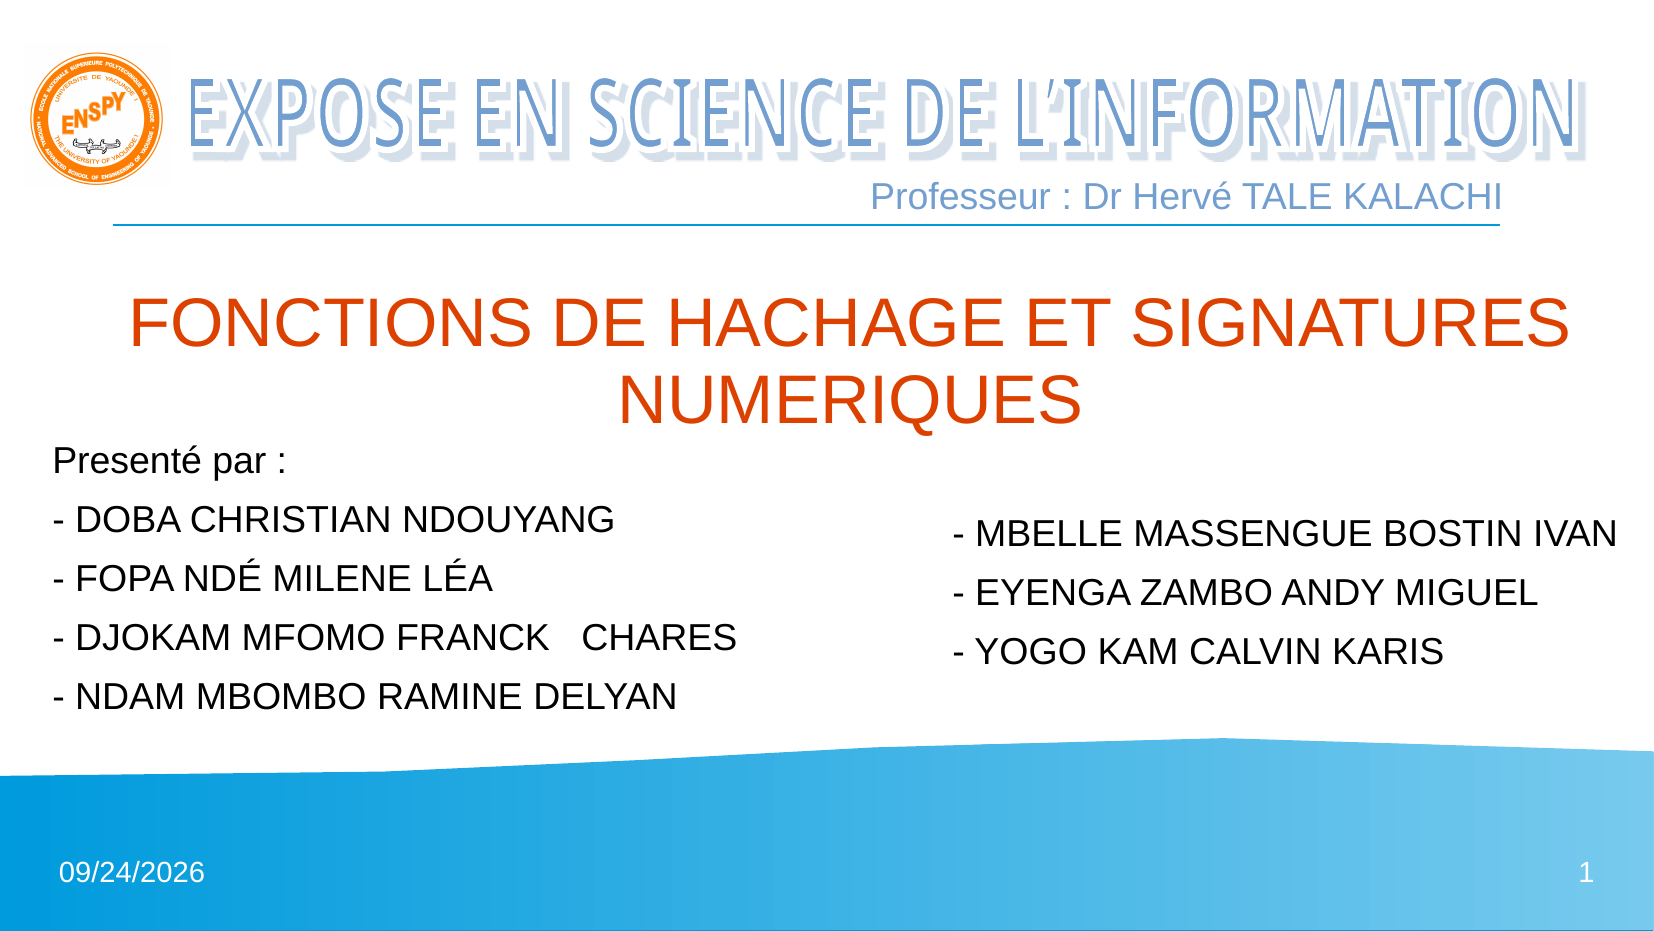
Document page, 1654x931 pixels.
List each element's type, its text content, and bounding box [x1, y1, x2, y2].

text_box EXPOSE EN SCIENCE DE L’INFORMATION [1470, 75, 1520, 150]
text_box EXPOSE EN SCIENCE DE L’INFORMATION [797, 75, 837, 150]
text_box EXPOSE EN SCIENCE DE L’INFORMATION [372, 75, 407, 150]
text_box EXPOSE EN SCIENCE DE L’INFORMATION [187, 76, 217, 149]
text_box EXPOSE EN SCIENCE DE L’INFORMATION [1353, 75, 1403, 149]
text_box - MBELLE MASSENGUE BOSTIN IVAN - EYENGA ZAMBO ANDY MIGUEL - YOGO KAM CALVIN KARIS [937, 487, 1651, 757]
text_box Presenté par : - DOBA CHRISTIAN NDOUYANG - FOPA NDÉ MILENE LÉA - DJOKAM MFOMO FRANCK CHARES - NDAM MBOMBO RAMINE DELYAN [37, 414, 976, 803]
text_box EXPOSE EN SCIENCE DE L’INFORMATION [956, 76, 986, 149]
text_box EXPOSE EN SCIENCE DE L’INFORMATION [1399, 76, 1438, 149]
text_box EXPOSE EN SCIENCE DE L’INFORMATION [1060, 76, 1084, 149]
title FONCTIONS DE HACHAGE ET SIGNATURES NUMERIQUES [112, 272, 1589, 451]
text_box EXPOSE EN SCIENCE DE L’INFORMATION [1150, 76, 1180, 149]
picture [24, 42, 170, 188]
text_box EXPOSE EN SCIENCE DE L’INFORMATION [220, 76, 269, 149]
text_box EXPOSE EN SCIENCE DE L’INFORMATION [415, 76, 445, 149]
text_box EXPOSE EN SCIENCE DE L’INFORMATION [586, 75, 620, 150]
text_box EXPOSE EN SCIENCE DE L’INFORMATION [513, 76, 559, 149]
text_box EXPOSE EN SCIENCE DE L’INFORMATION [1246, 76, 1287, 149]
text_box EXPOSE EN SCIENCE DE L’INFORMATION [317, 75, 366, 150]
text_box EXPOSE EN SCIENCE DE L’INFORMATION [1092, 76, 1138, 149]
text_box EXPOSE EN SCIENCE DE L’INFORMATION [742, 76, 788, 149]
text_box EXPOSE EN SCIENCE DE L’INFORMATION [1187, 75, 1236, 150]
text_box Professeur : Dr Hervé TALE KALACHI [855, 167, 1546, 225]
text_box EXPOSE EN SCIENCE DE L’INFORMATION [1441, 76, 1465, 149]
text_box EXPOSE EN SCIENCE DE L’INFORMATION [845, 76, 875, 149]
text_box EXPOSE EN SCIENCE DE L’INFORMATION [670, 76, 694, 149]
text_box EXPOSE EN SCIENCE DE L’INFORMATION [626, 75, 666, 150]
text_box EXPOSE EN SCIENCE DE L’INFORMATION [1529, 76, 1575, 149]
text_box EXPOSE EN SCIENCE DE L’INFORMATION [903, 76, 946, 149]
text_box EXPOSE EN SCIENCE DE L’INFORMATION [702, 76, 732, 149]
text_box EXPOSE EN SCIENCE DE L’INFORMATION [1014, 76, 1047, 149]
text_box EXPOSE EN SCIENCE DE L’INFORMATION [274, 76, 310, 149]
text_box EXPOSE EN SCIENCE DE L’INFORMATION [473, 76, 503, 149]
text_box EXPOSE EN SCIENCE DE L’INFORMATION [1293, 76, 1348, 149]
